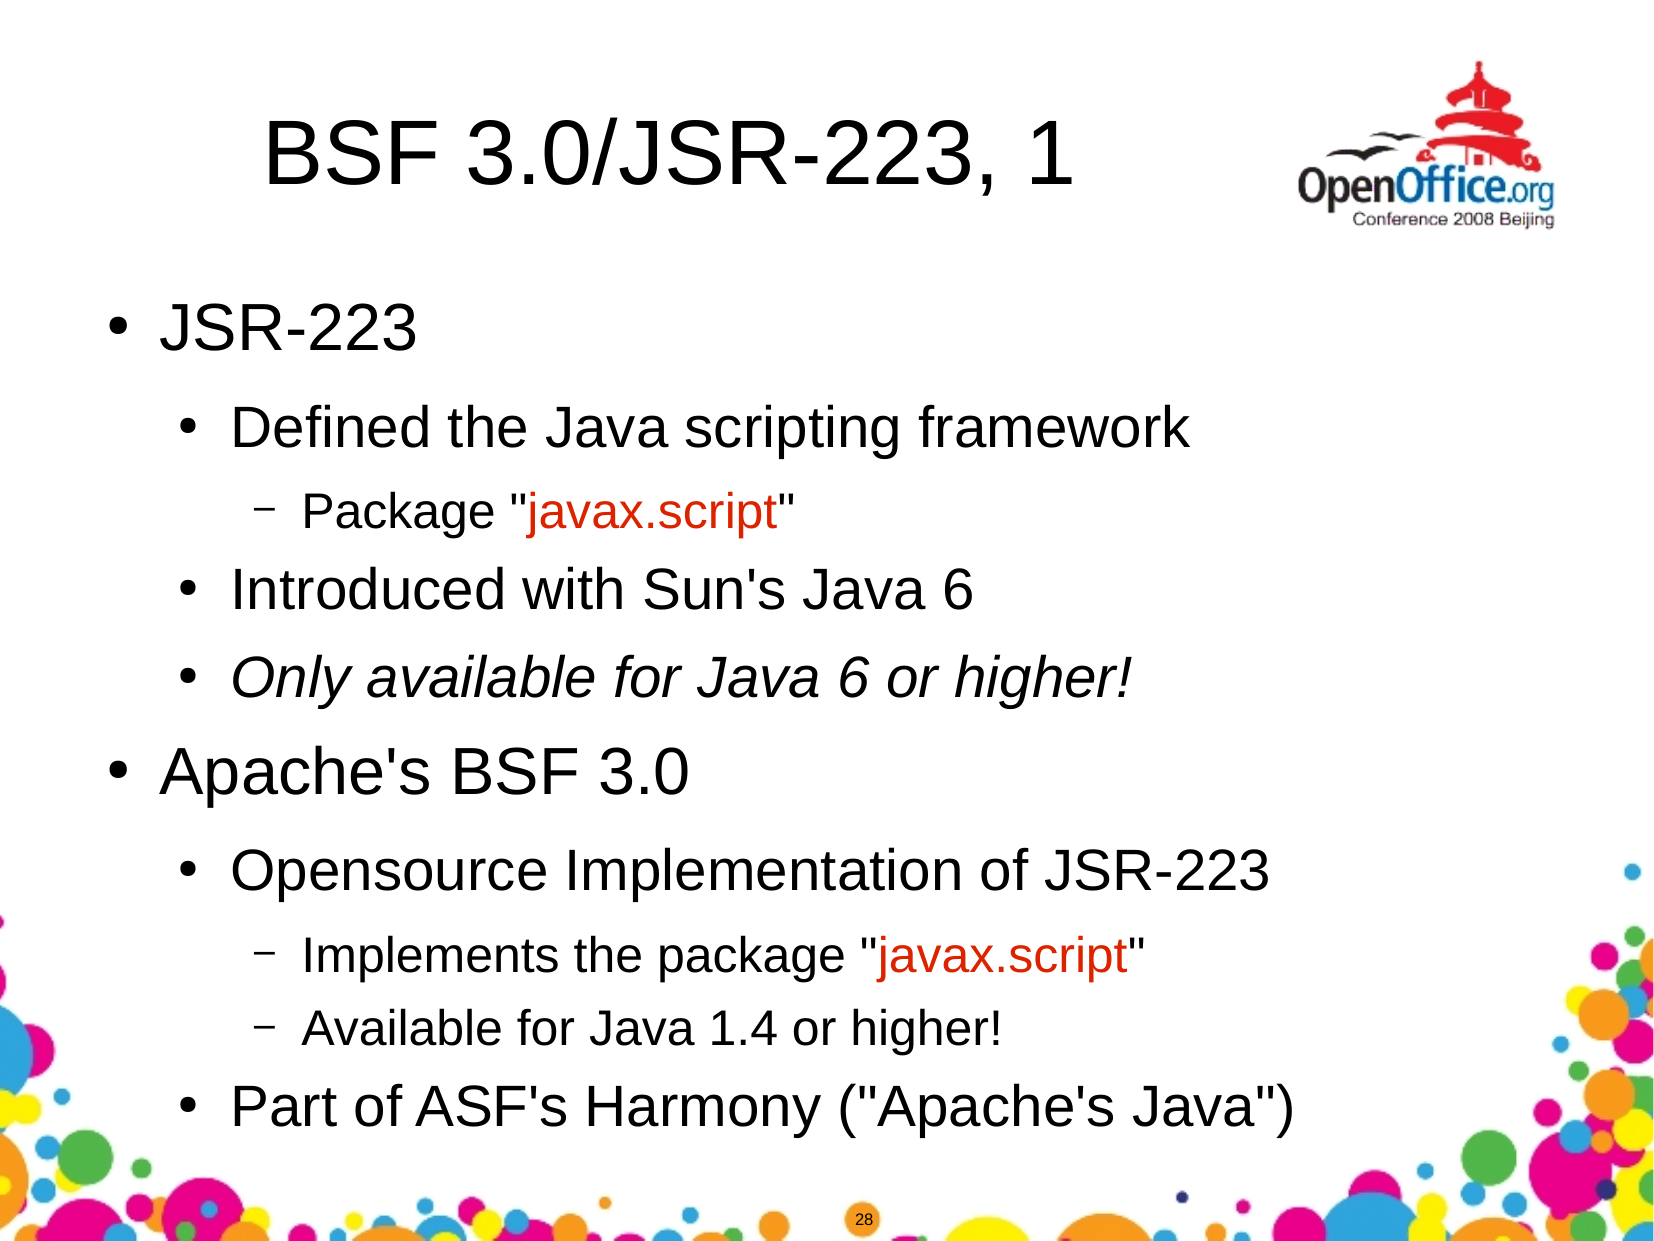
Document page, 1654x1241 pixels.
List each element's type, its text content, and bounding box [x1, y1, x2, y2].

picture [1285, 51, 1569, 250]
list JSR-223 Defined the Java scripting framework Package "javax.script" Introduced with Sun's Java 6 Only available for Java 6 or higher! Apache's BSF 3.0 Opensource Implementation of JSR-223 Implements the package "javax.script" Available for Java 1.4 or higher! Part of ASF's Harmony ("Apache's Java") [88, 290, 1577, 1138]
title BSF 3.0/JSR-223, 1 [82, 49, 1258, 257]
picture [0, 810, 1654, 1241]
